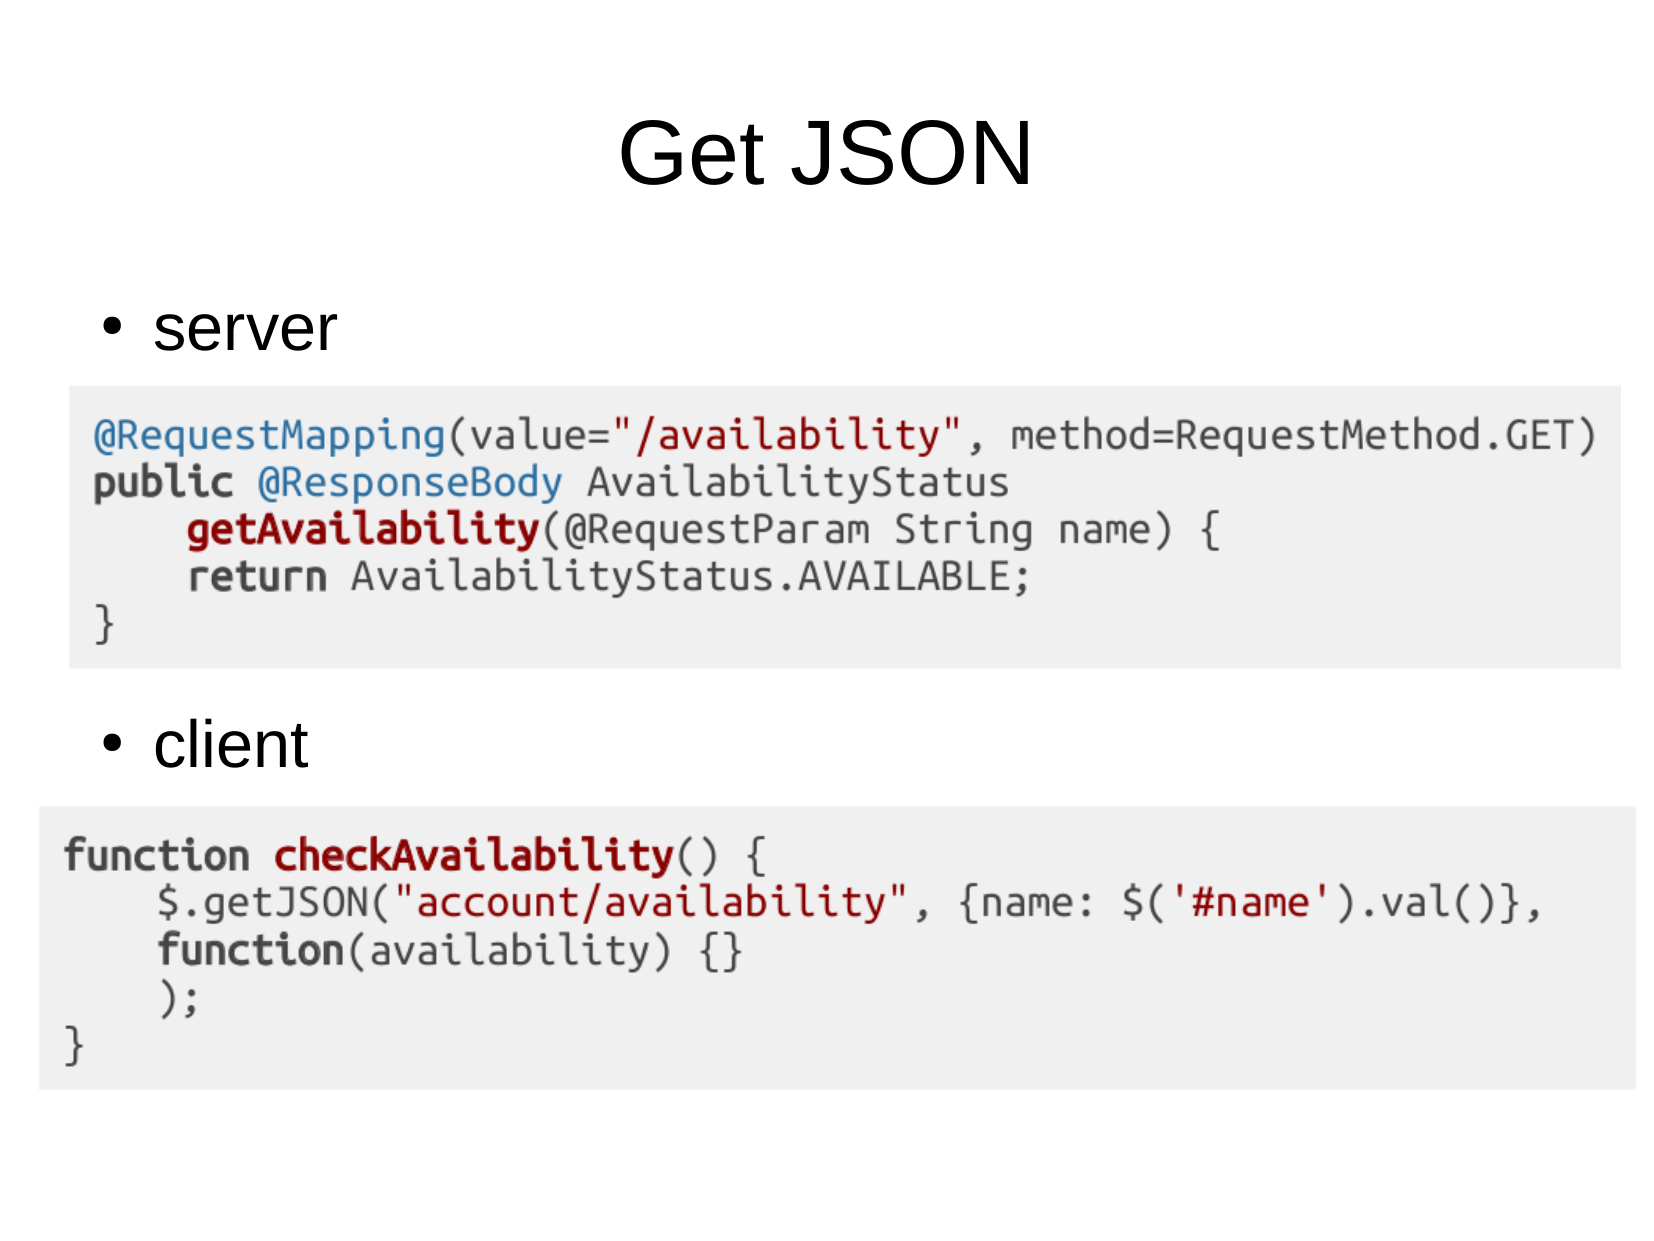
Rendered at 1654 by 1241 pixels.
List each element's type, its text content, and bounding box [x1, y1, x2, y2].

list server client [82, 689, 1571, 794]
picture [65, 374, 1621, 689]
list server client [82, 290, 1571, 374]
picture [30, 794, 1636, 1109]
title Get JSON [82, 49, 1571, 257]
